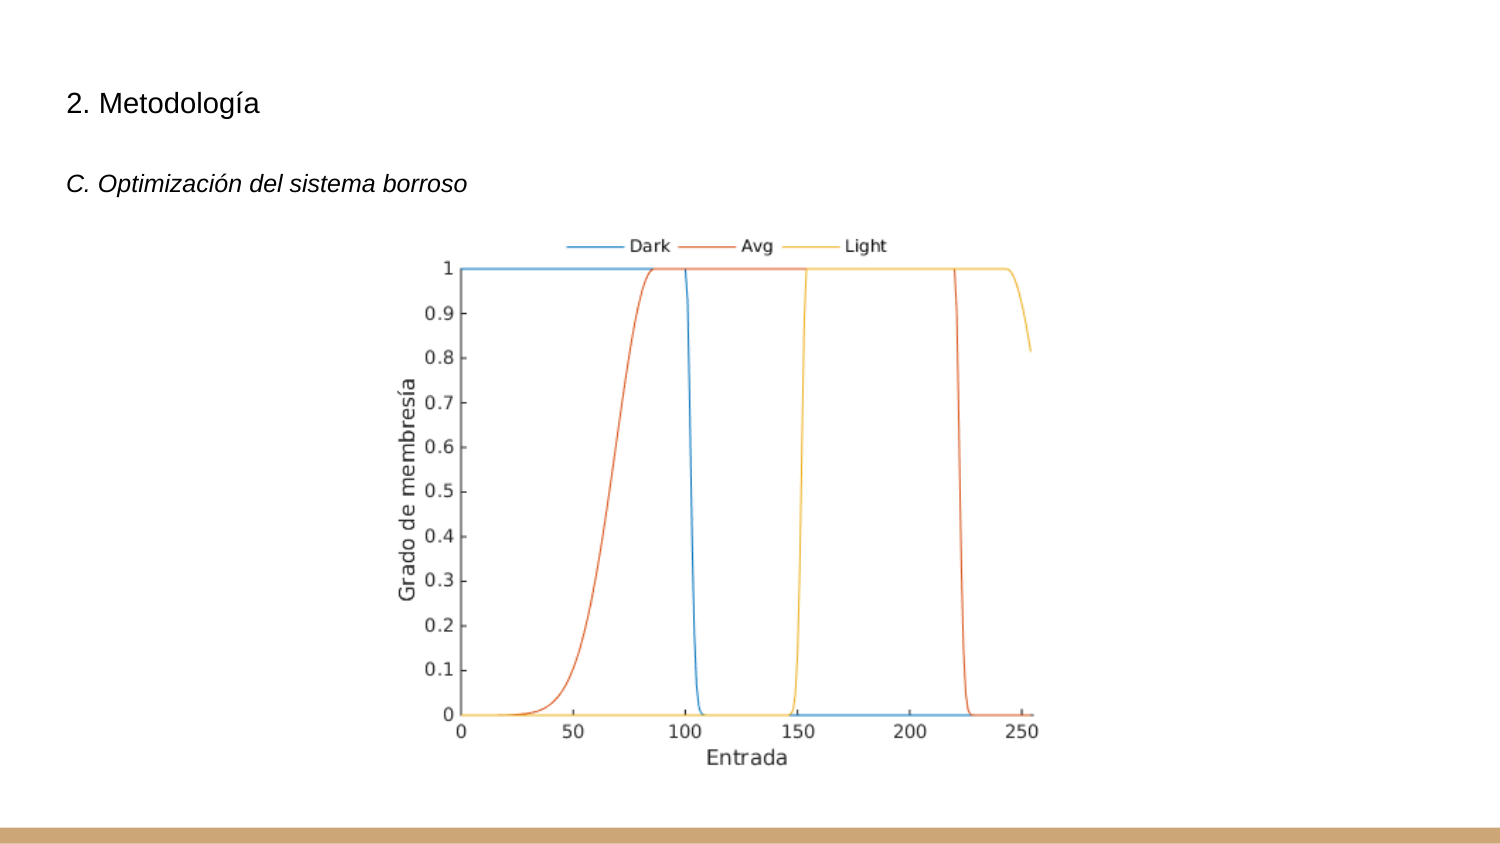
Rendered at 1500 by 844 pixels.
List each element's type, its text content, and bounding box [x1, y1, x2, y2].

picture [365, 228, 1104, 775]
list C. Optimización del sistema borroso [51, 152, 894, 229]
title 2. Metodología [51, 40, 1449, 135]
